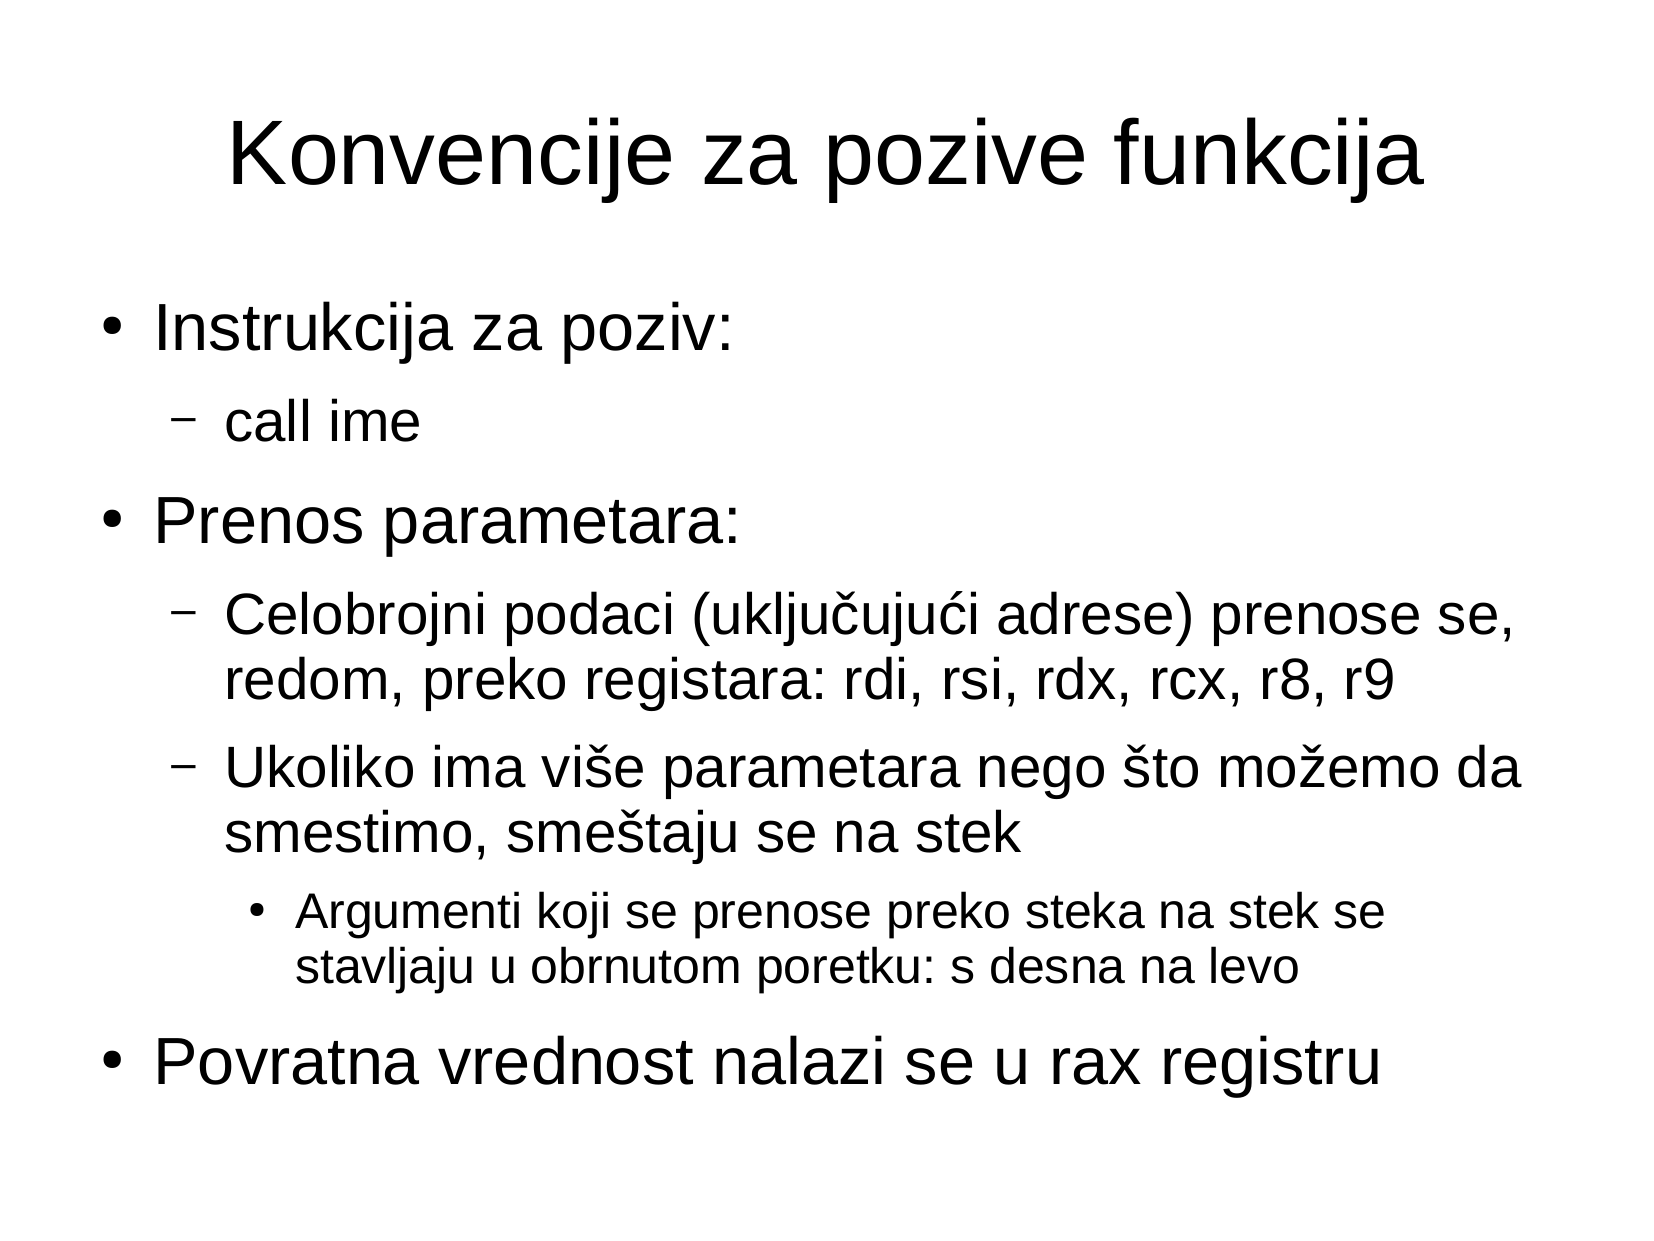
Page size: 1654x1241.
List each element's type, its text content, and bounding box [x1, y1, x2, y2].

list Instrukcija za poziv: call ime Prenos parametara: Celobrojni podaci (uključujući adrese) prenose se, redom, preko registara: rdi, rsi, rdx, rcx, r8, r9 Ukoliko ima više parametara nego što možemo da smestimo, smeštaju se na stek Argumenti koji se prenose preko steka na stek se stavljaju u obrnutom poretku: s desna na levo Povratna vrednost nalazi se u rax registru [82, 290, 1571, 1171]
title Konvencije za pozive funkcija [82, 49, 1571, 257]
